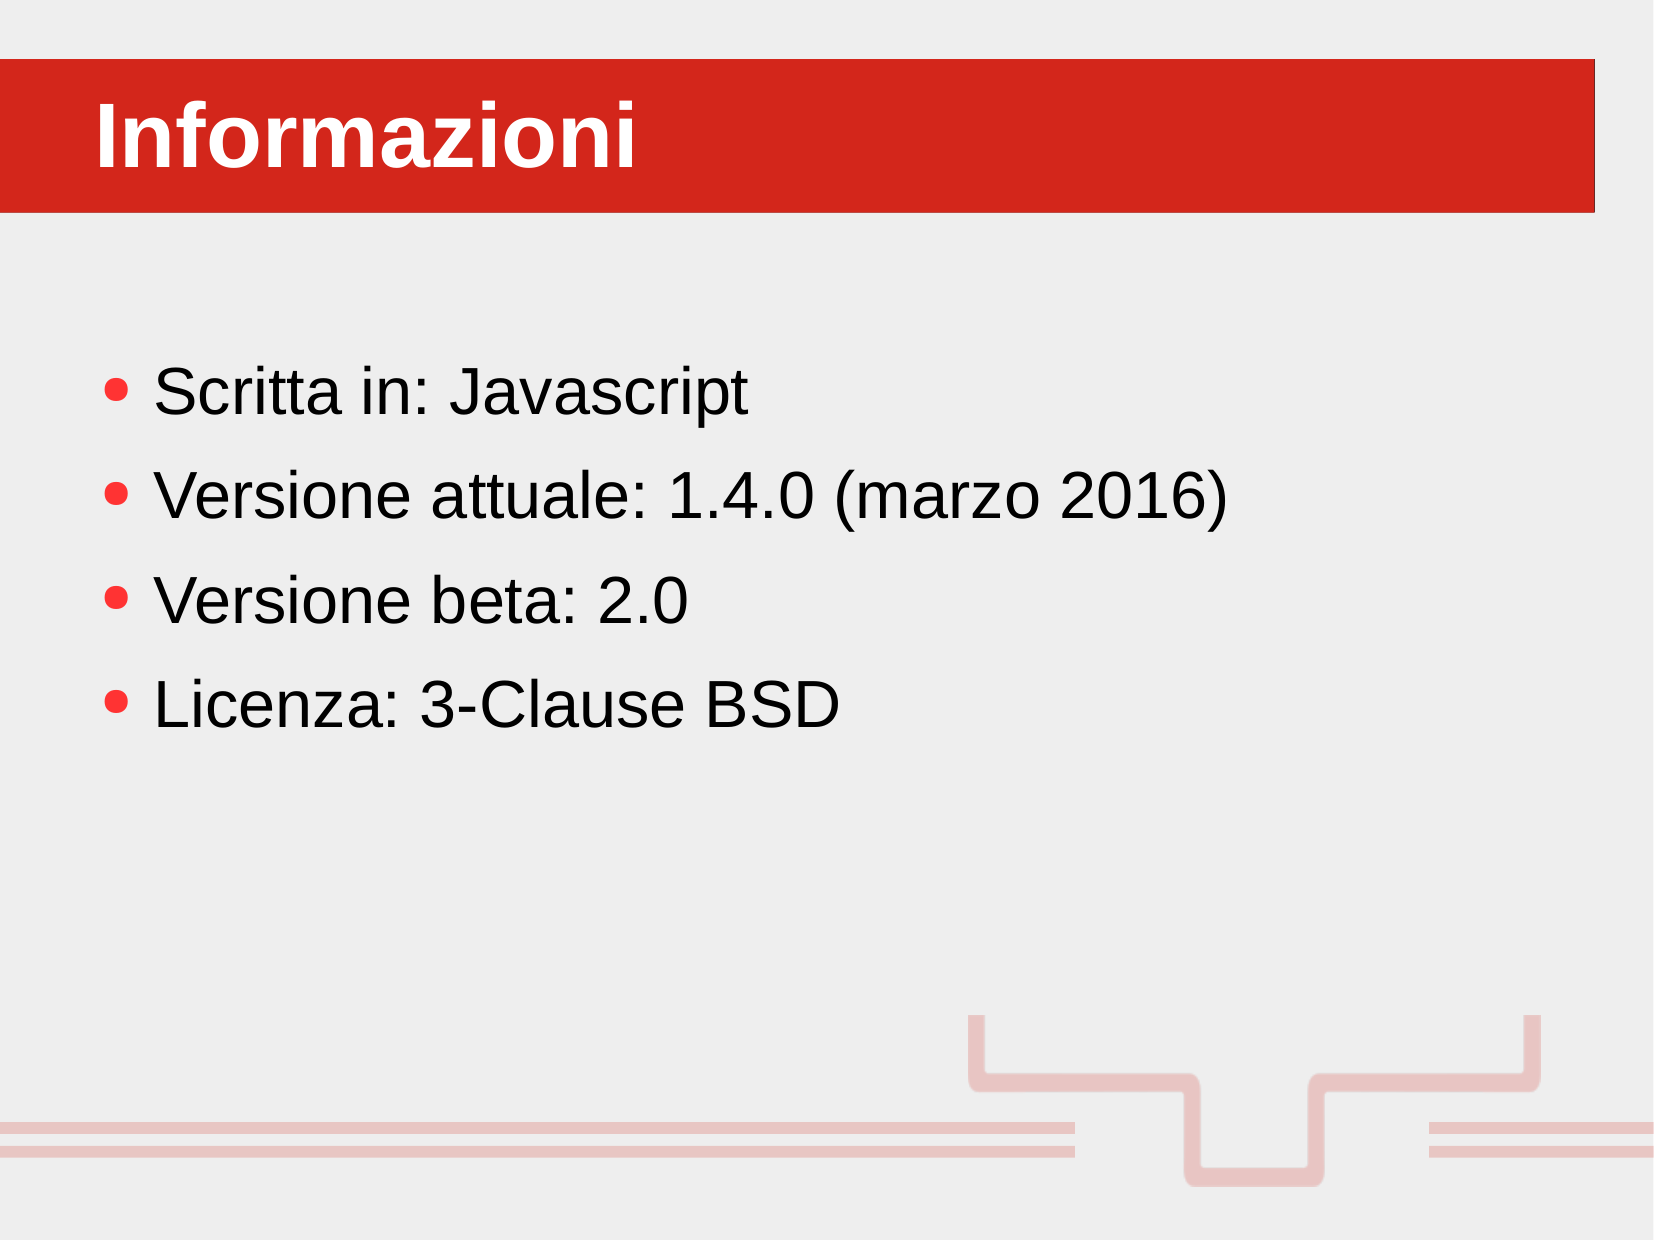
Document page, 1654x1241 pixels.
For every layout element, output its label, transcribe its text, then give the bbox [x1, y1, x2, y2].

text_box [0, 1122, 968, 1134]
text_box [0, 1145, 968, 1158]
list Scritta in: Javascript Versione attuale: 1.4.0 (marzo 2016) Versione beta: 2.0 Licenza: 3-Clause BSD [82, 354, 1571, 1122]
text_box [1541, 1122, 1654, 1134]
text_box [1541, 1145, 1654, 1158]
picture [968, 1015, 1541, 1187]
title Informazioni [0, 59, 1595, 213]
